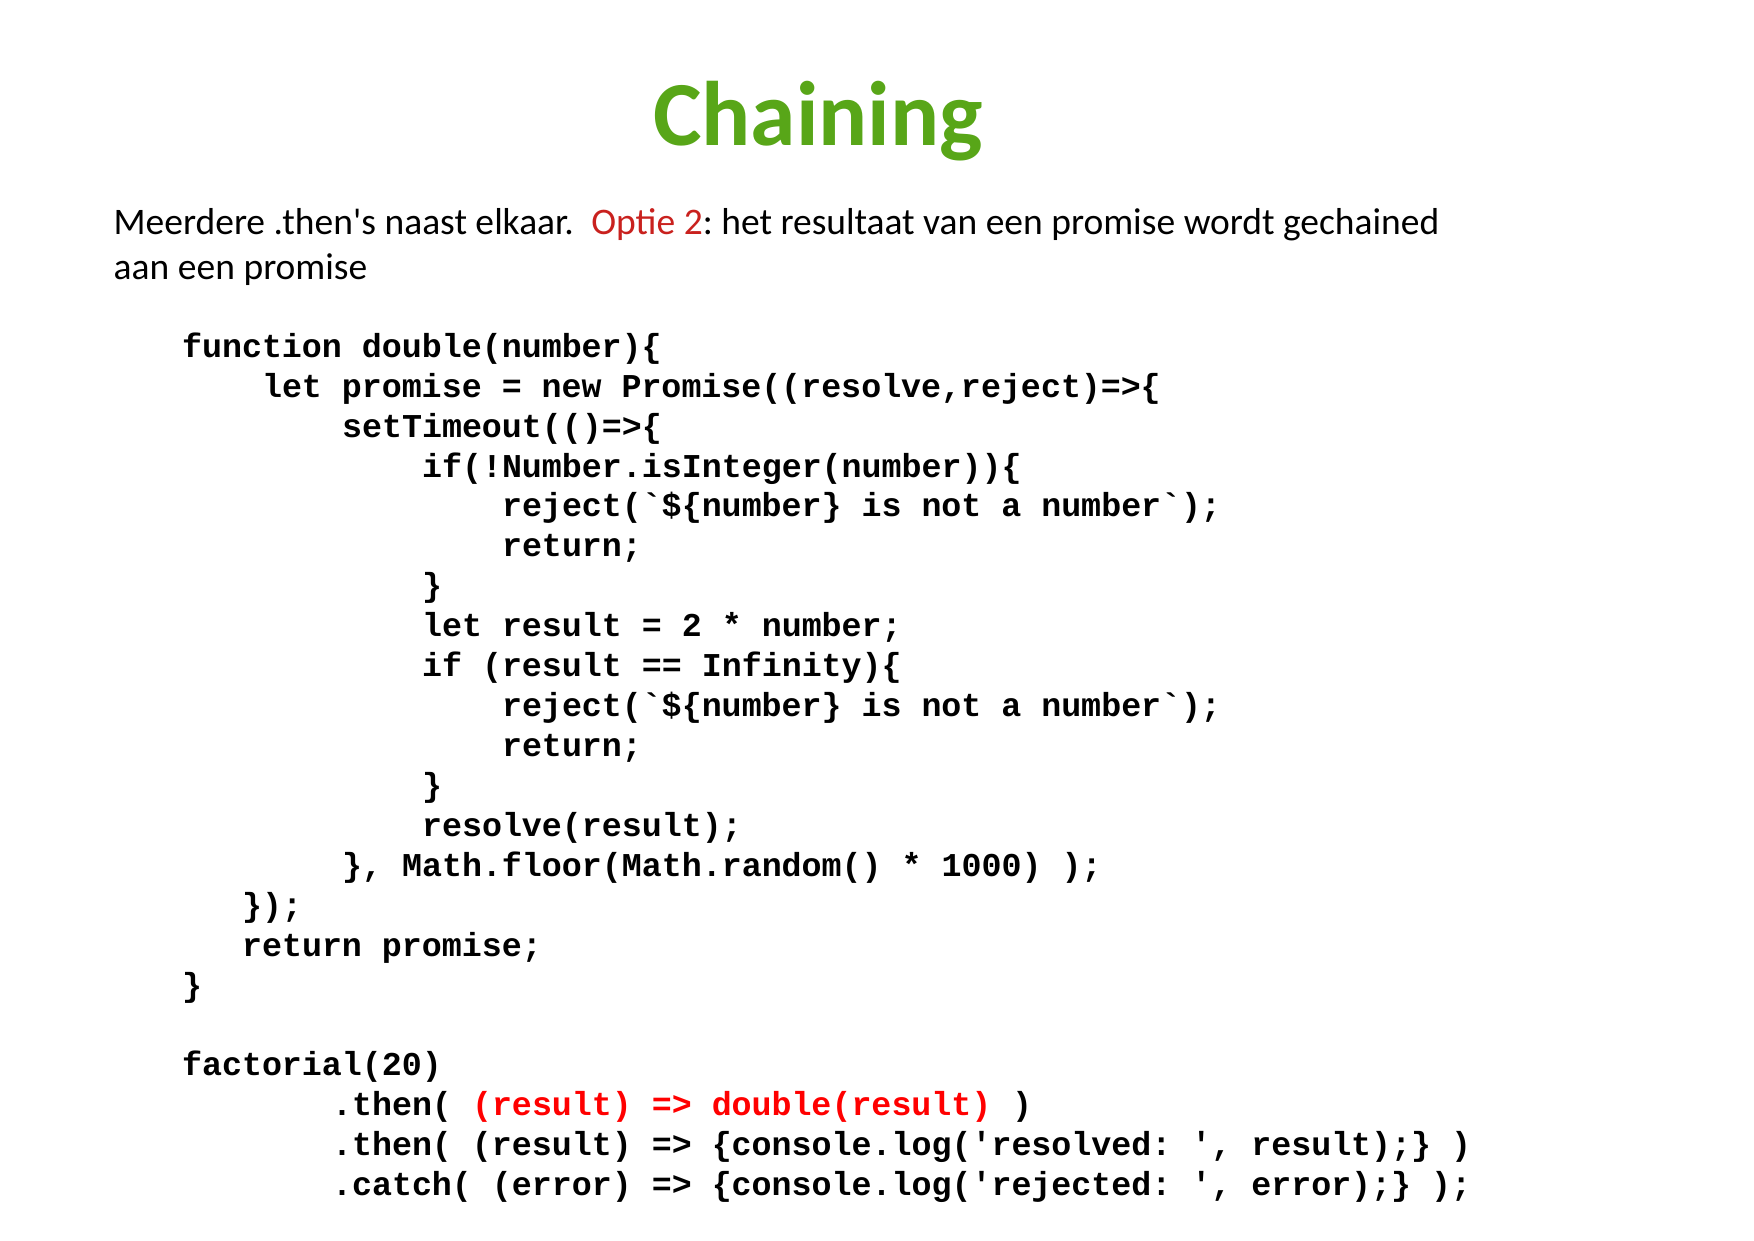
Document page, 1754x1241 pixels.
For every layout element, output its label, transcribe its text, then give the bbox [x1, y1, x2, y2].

text_box function double(number){ let promise = new Promise((resolve,reject)=>{ setTimeout(()=>{ if(!Number.isInteger(number)){ reject(`${number} is not a number`); return; } let result = 2 * number; if (result == Infinity){ reject(`${number} is not a number`); return; } resolve(result); }, Math.floor(Math.random() * 1000) ); }); return promise; } factorial(20) .then( (result) => double(result) ) .then( (result) => {console.log('resolved: ', result);} ) .catch( (error) => {console.log('rejected: ', error);} ); [167, 316, 1754, 1127]
text_box Meerdere .then's naast elkaar. Optie 2: het resultaat van een promise wordt gechained aan een promise [98, 189, 1518, 306]
text_box [0, 1033, 1754, 1240]
text_box Chaining [0, 40, 1687, 179]
